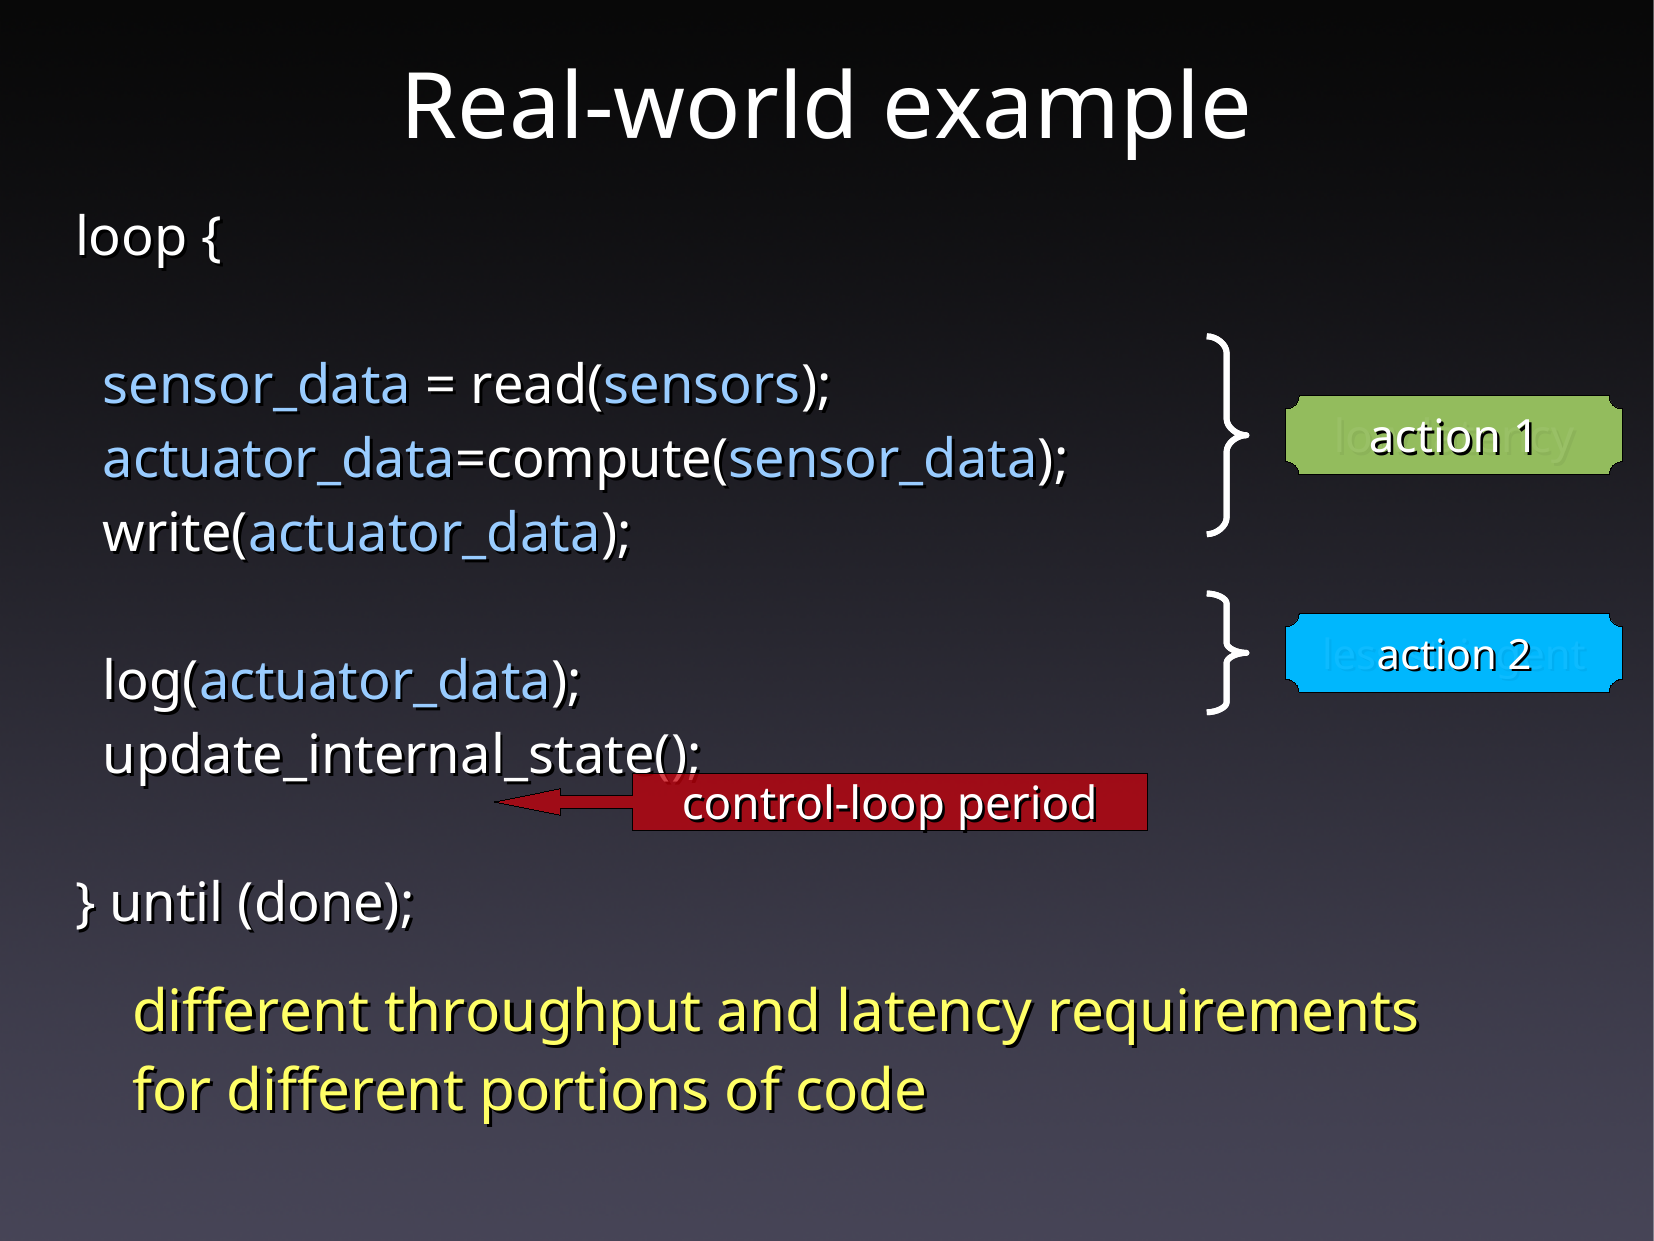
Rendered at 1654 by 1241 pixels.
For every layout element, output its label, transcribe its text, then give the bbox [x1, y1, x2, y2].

title Real-world example [120, 0, 1533, 208]
text_box loop { sensor_data = read(sensors); actuator_data=compute(sensor_data); write(actuator_data); log(actuator_data); update_internal_state(); } until (done); [75, 197, 1188, 926]
text_box action 1 [1285, 395, 1623, 475]
text_box different throughput and latency requirements for different portions of code [132, 969, 1522, 1128]
picture [0, 0, 1654, 1241]
text_box action 2 [1285, 613, 1623, 693]
text_box control-loop period [494, 773, 1148, 831]
